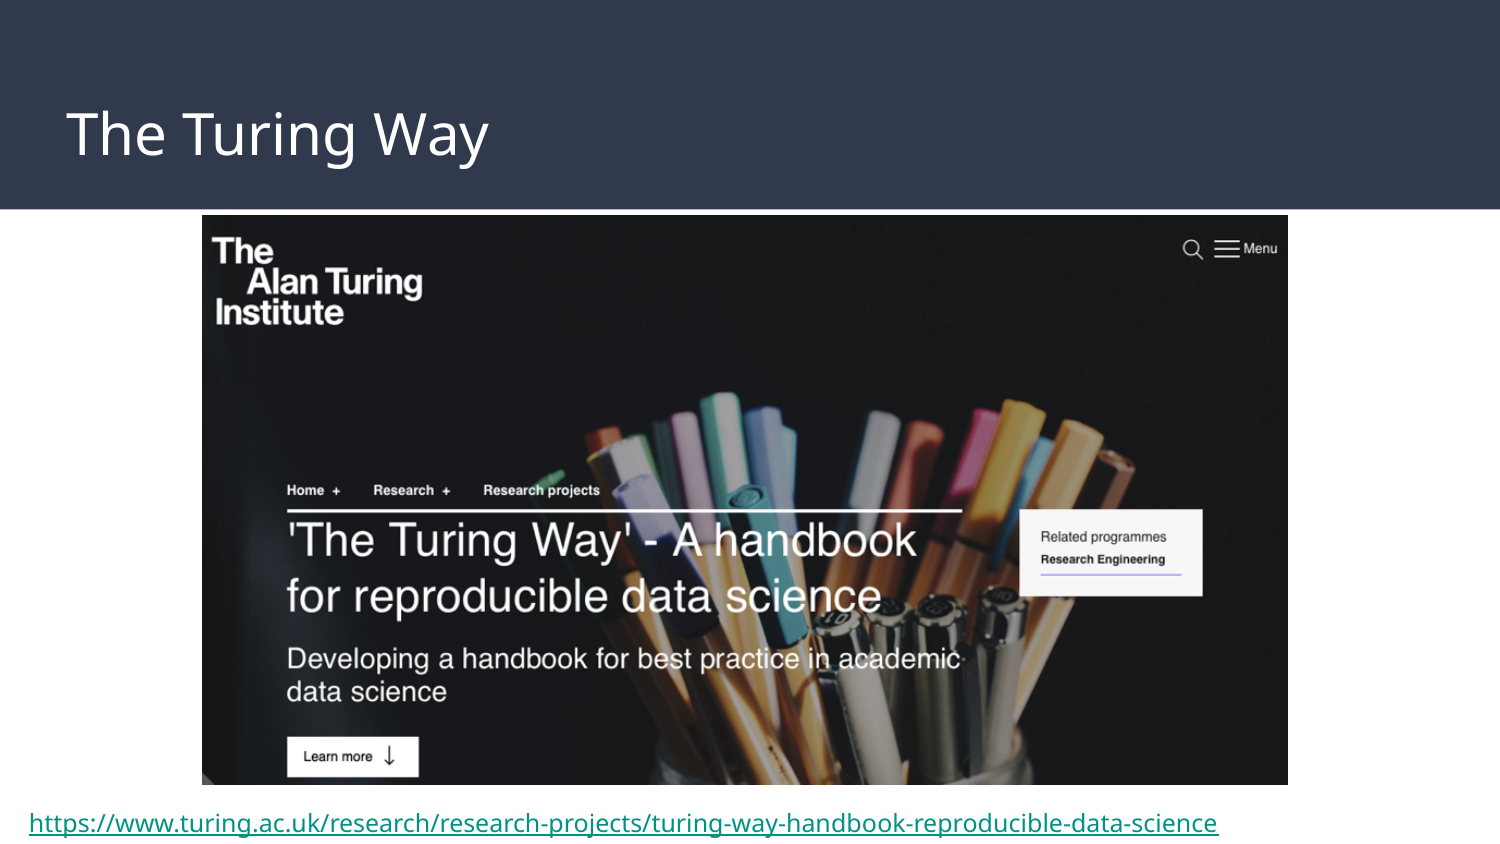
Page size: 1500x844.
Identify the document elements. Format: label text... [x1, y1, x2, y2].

picture [202, 215, 1288, 785]
text_box https://www.turing.ac.uk/research/research-projects/turing-way-handbook-reproducible-data-science [13, 792, 1478, 831]
title The Turing Way [51, 82, 1449, 185]
